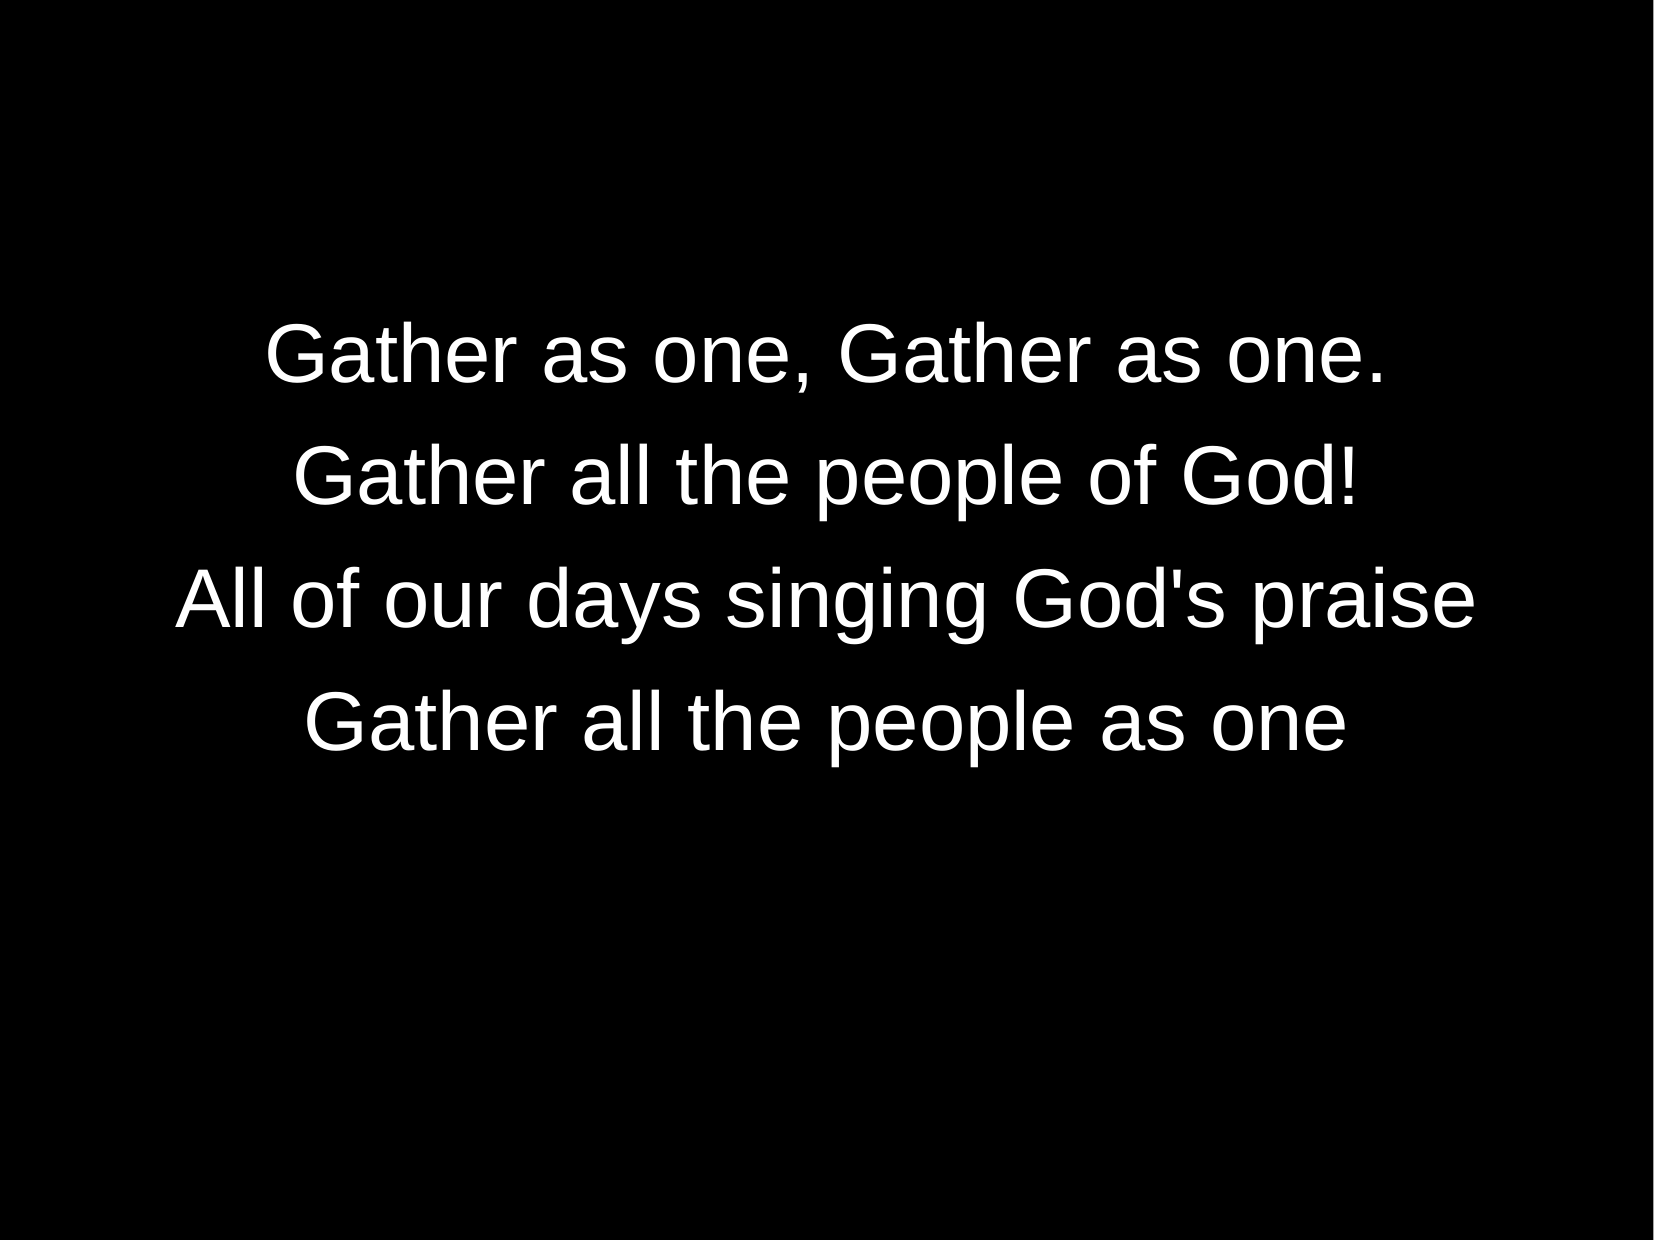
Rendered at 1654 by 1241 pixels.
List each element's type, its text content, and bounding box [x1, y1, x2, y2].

list Gather as one, Gather as one. Gather all the people of God! All of our days singing God's praise Gather all the people as one [0, 307, 1654, 1027]
